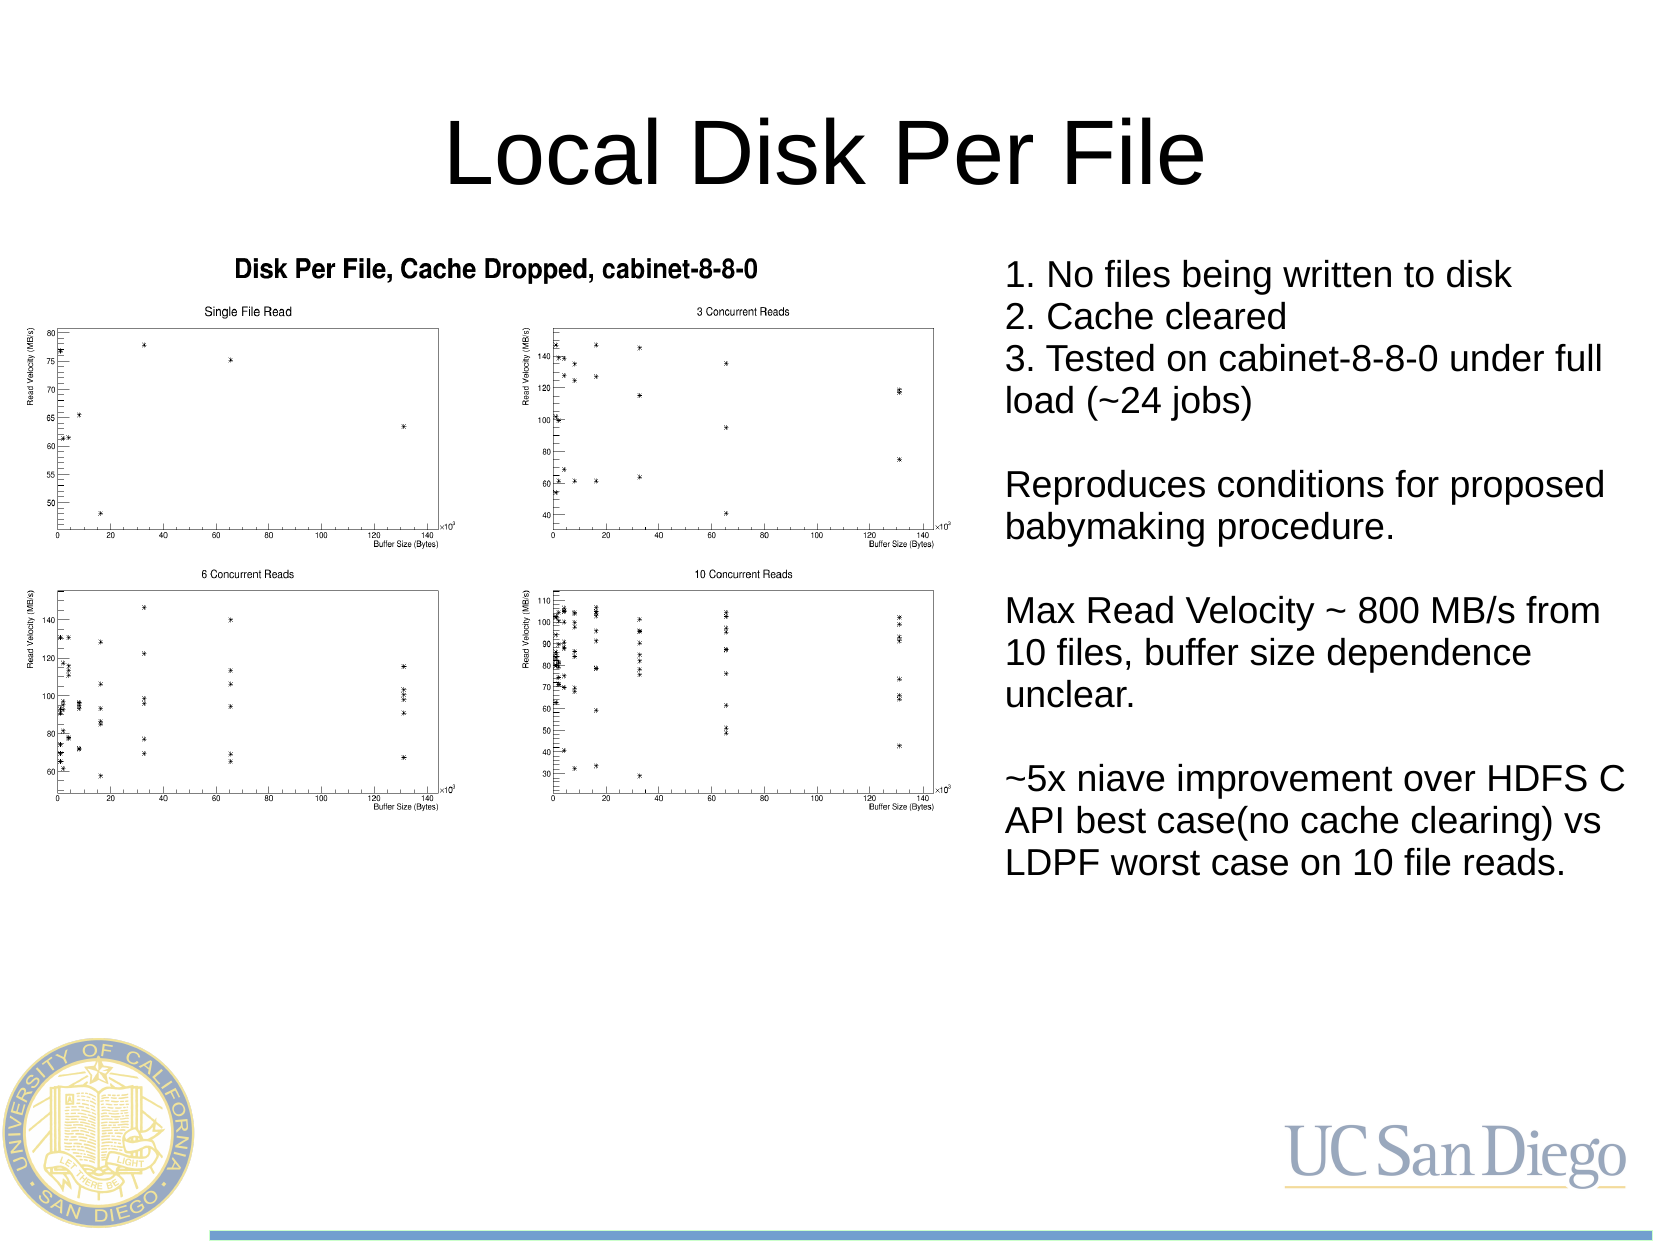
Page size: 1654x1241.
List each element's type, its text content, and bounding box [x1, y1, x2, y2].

picture [1253, 1089, 1653, 1230]
text_box 1. No files being written to disk 2. Cache cleared 3. Tested on cabinet-8-8-0 under full load (~24 jobs) Reproduces conditions for proposed babymaking procedure. Max Read Velocity ~ 800 MB/s from 10 files, buffer size dependence unclear. ~5x niave improvement over HDFS C API best case(no cache clearing) vs LDPF worst case on 10 file reads. [990, 246, 1653, 1059]
picture [0, 1034, 196, 1231]
text_box [209, 1230, 1653, 1241]
title Local Disk Per File [82, 49, 1571, 257]
picture [0, 239, 990, 823]
